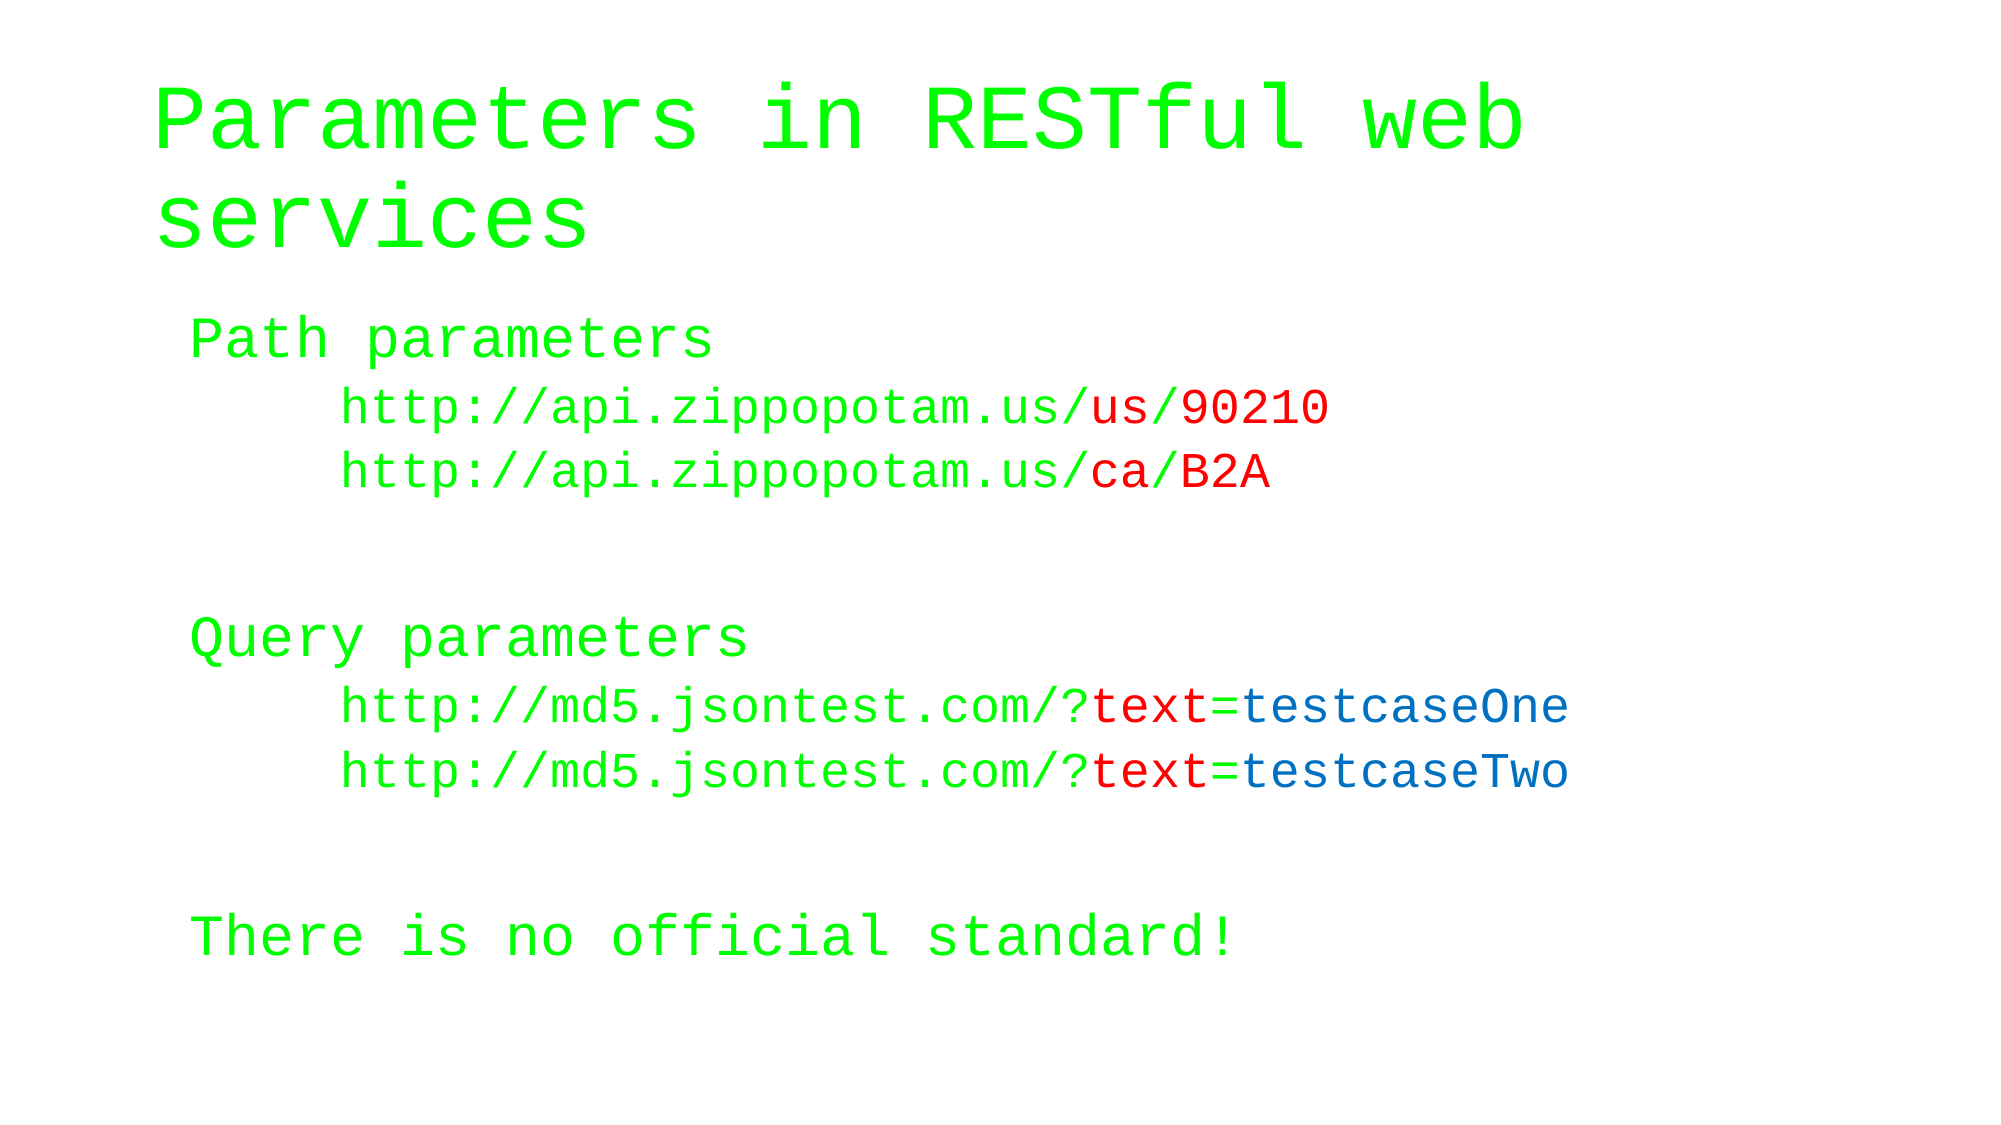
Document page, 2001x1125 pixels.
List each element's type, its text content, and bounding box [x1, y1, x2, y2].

title Parameters in RESTful web services [137, 59, 1863, 278]
list Path parameters http://api.zippopotam.us/us/90210 http://api.zippopotam.us/ca/B2A Query parameters http://md5.jsontest.com/?text=testcaseOne http://md5.jsontest.com/?text=testcaseTwo There is no official standard! [137, 299, 1863, 1014]
